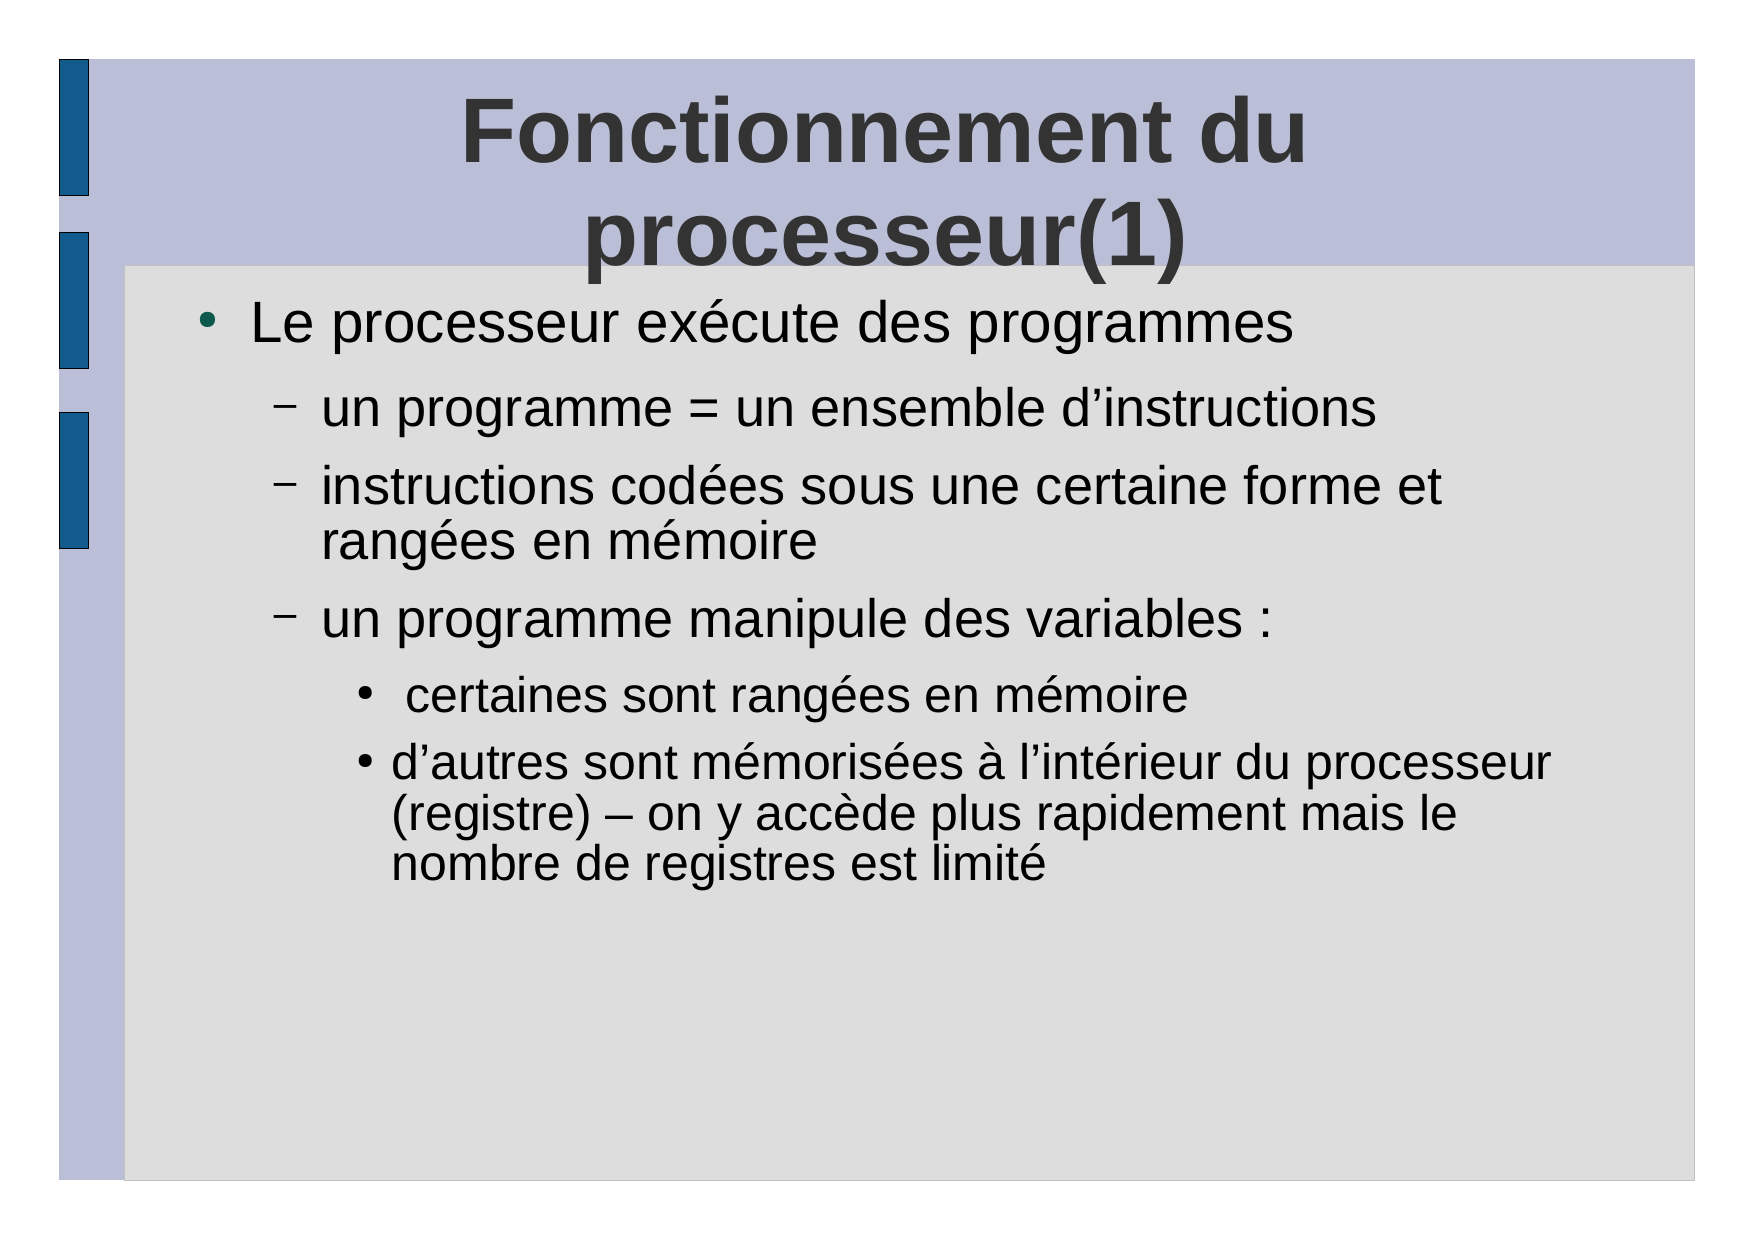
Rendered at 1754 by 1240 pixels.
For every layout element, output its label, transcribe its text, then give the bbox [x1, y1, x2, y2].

title Fonctionnement du processeur(1) [147, 79, 1625, 285]
list Le processeur exécute des programmes un programme = un ensemble d’instructions instructions codées sous une certaine forme et rangées en mémoire un programme manipule des variables : certaines sont rangées en mémoire d’autres sont mémorisées à l’intérieur du processeur (registre) – on y accède plus rapidement mais le nombre de registres est limité [179, 295, 1577, 1093]
